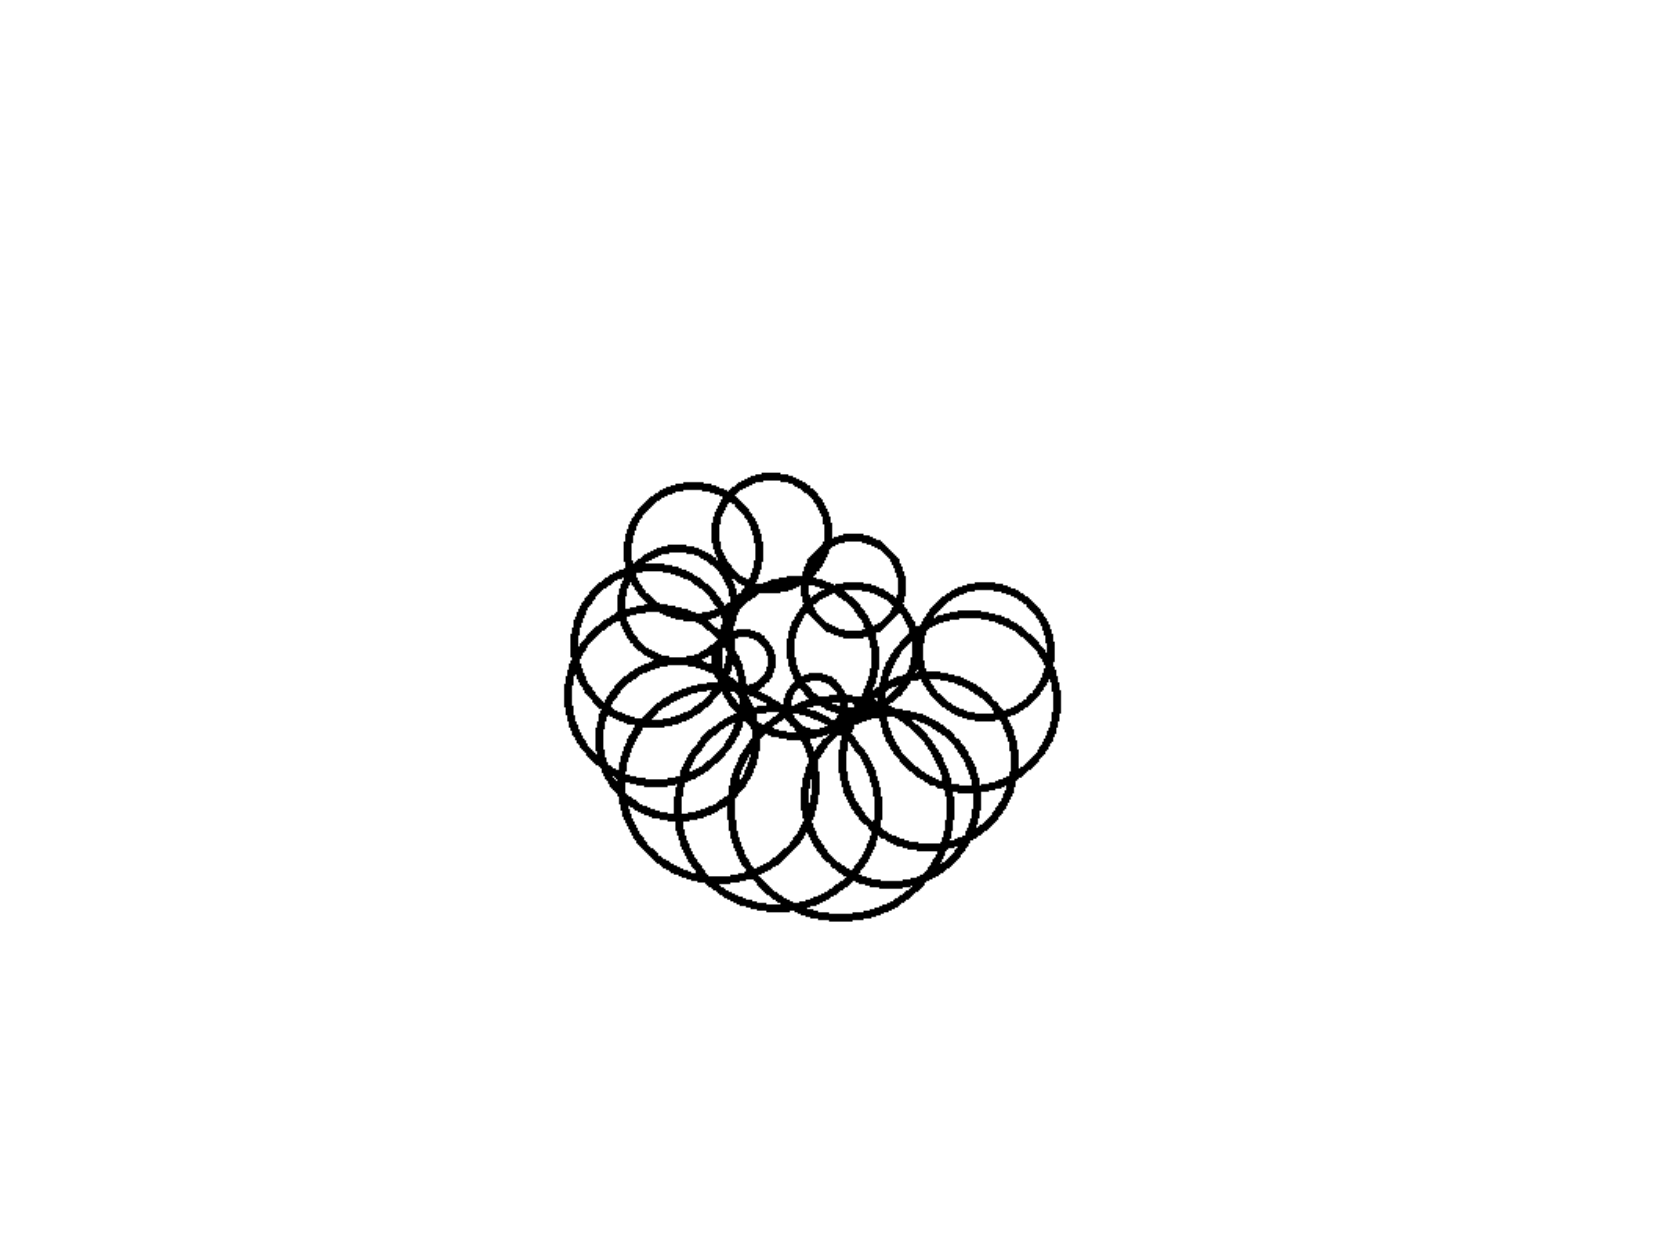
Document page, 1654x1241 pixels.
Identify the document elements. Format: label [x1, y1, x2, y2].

picture [555, 448, 1066, 936]
